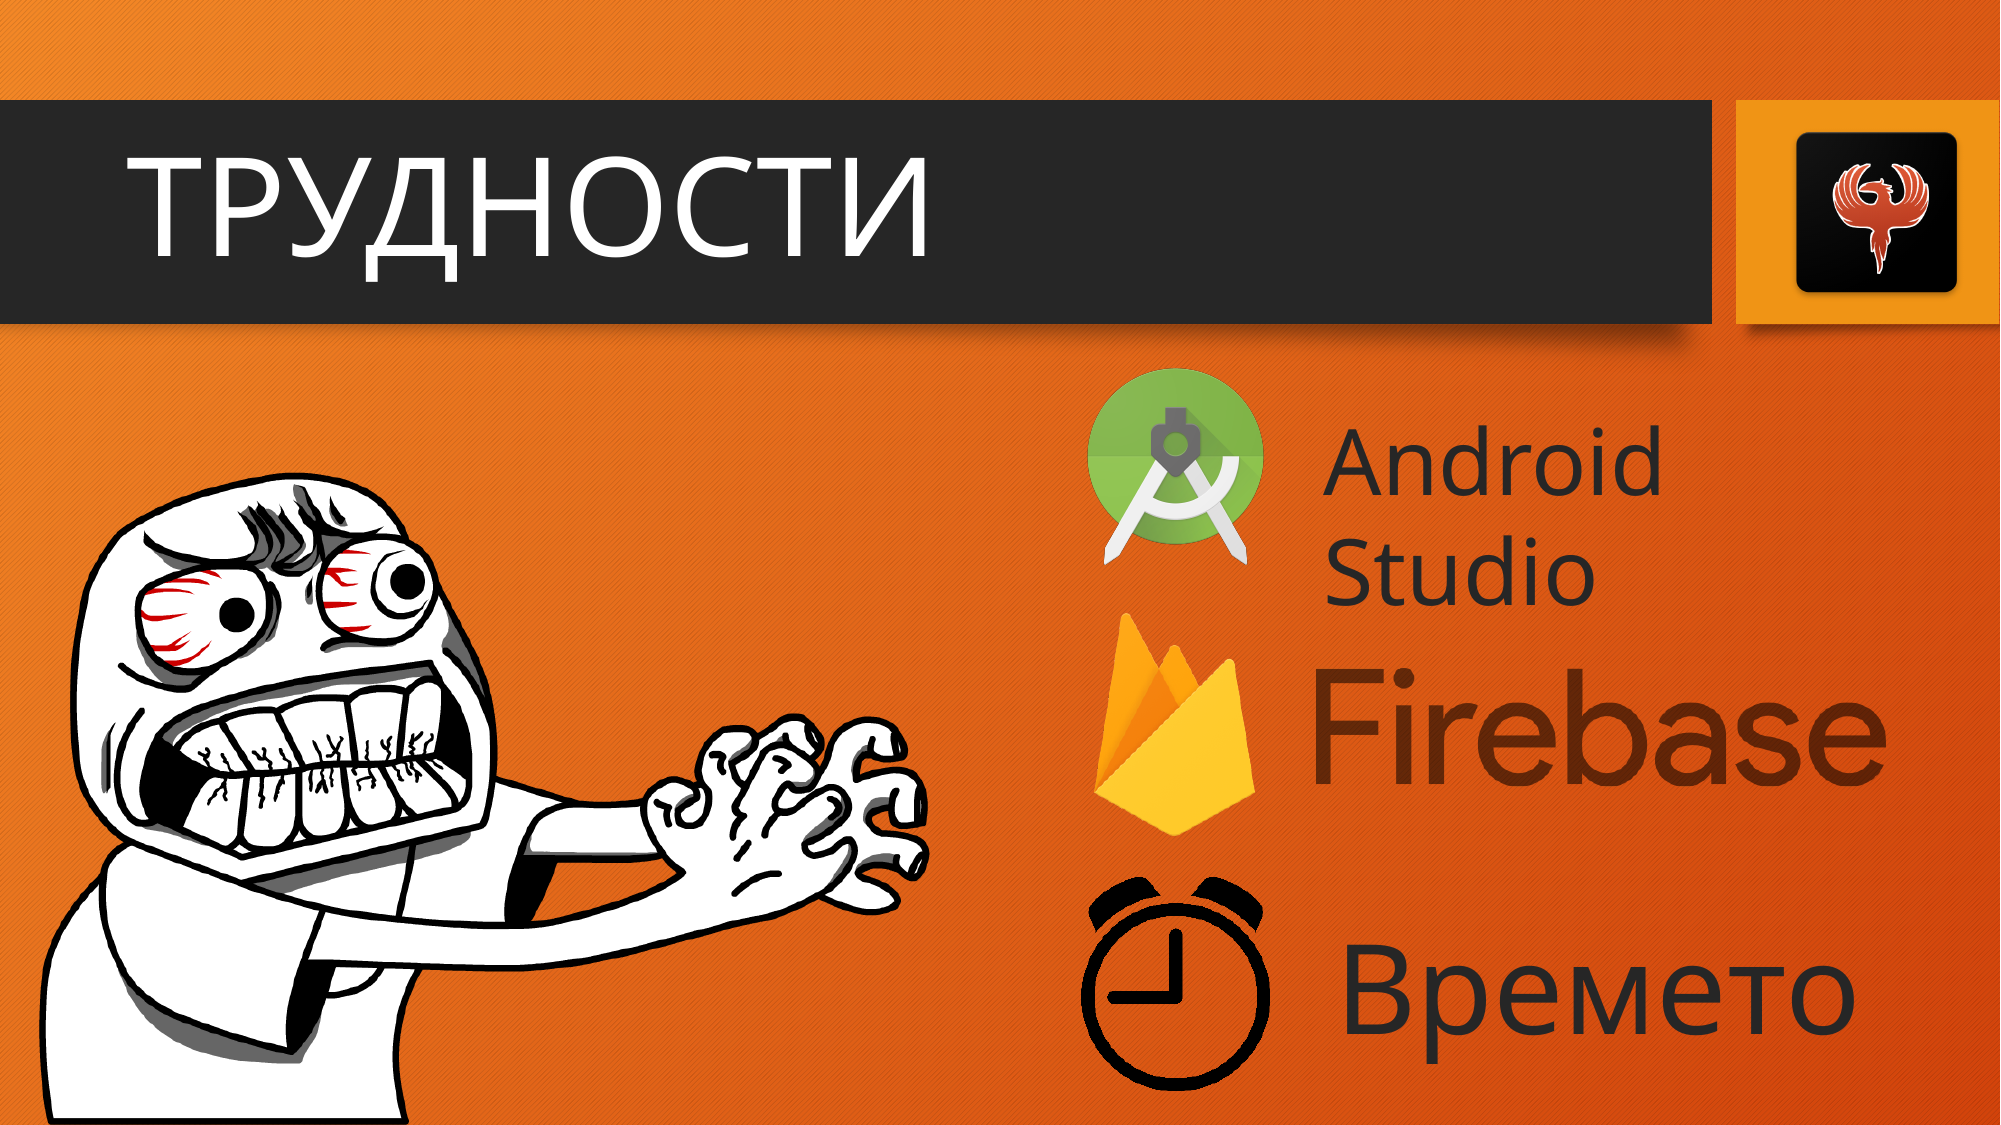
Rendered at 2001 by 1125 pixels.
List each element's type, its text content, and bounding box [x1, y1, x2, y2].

picture [1092, 613, 1886, 837]
text_box Android Studio [1308, 395, 1960, 523]
picture [1081, 877, 1270, 1091]
picture [1073, 364, 1278, 569]
picture [1775, 111, 1978, 313]
title ТРУДНОСТИ [111, 123, 1689, 301]
picture [33, 346, 936, 1125]
text_box Времето [1320, 901, 1921, 1069]
